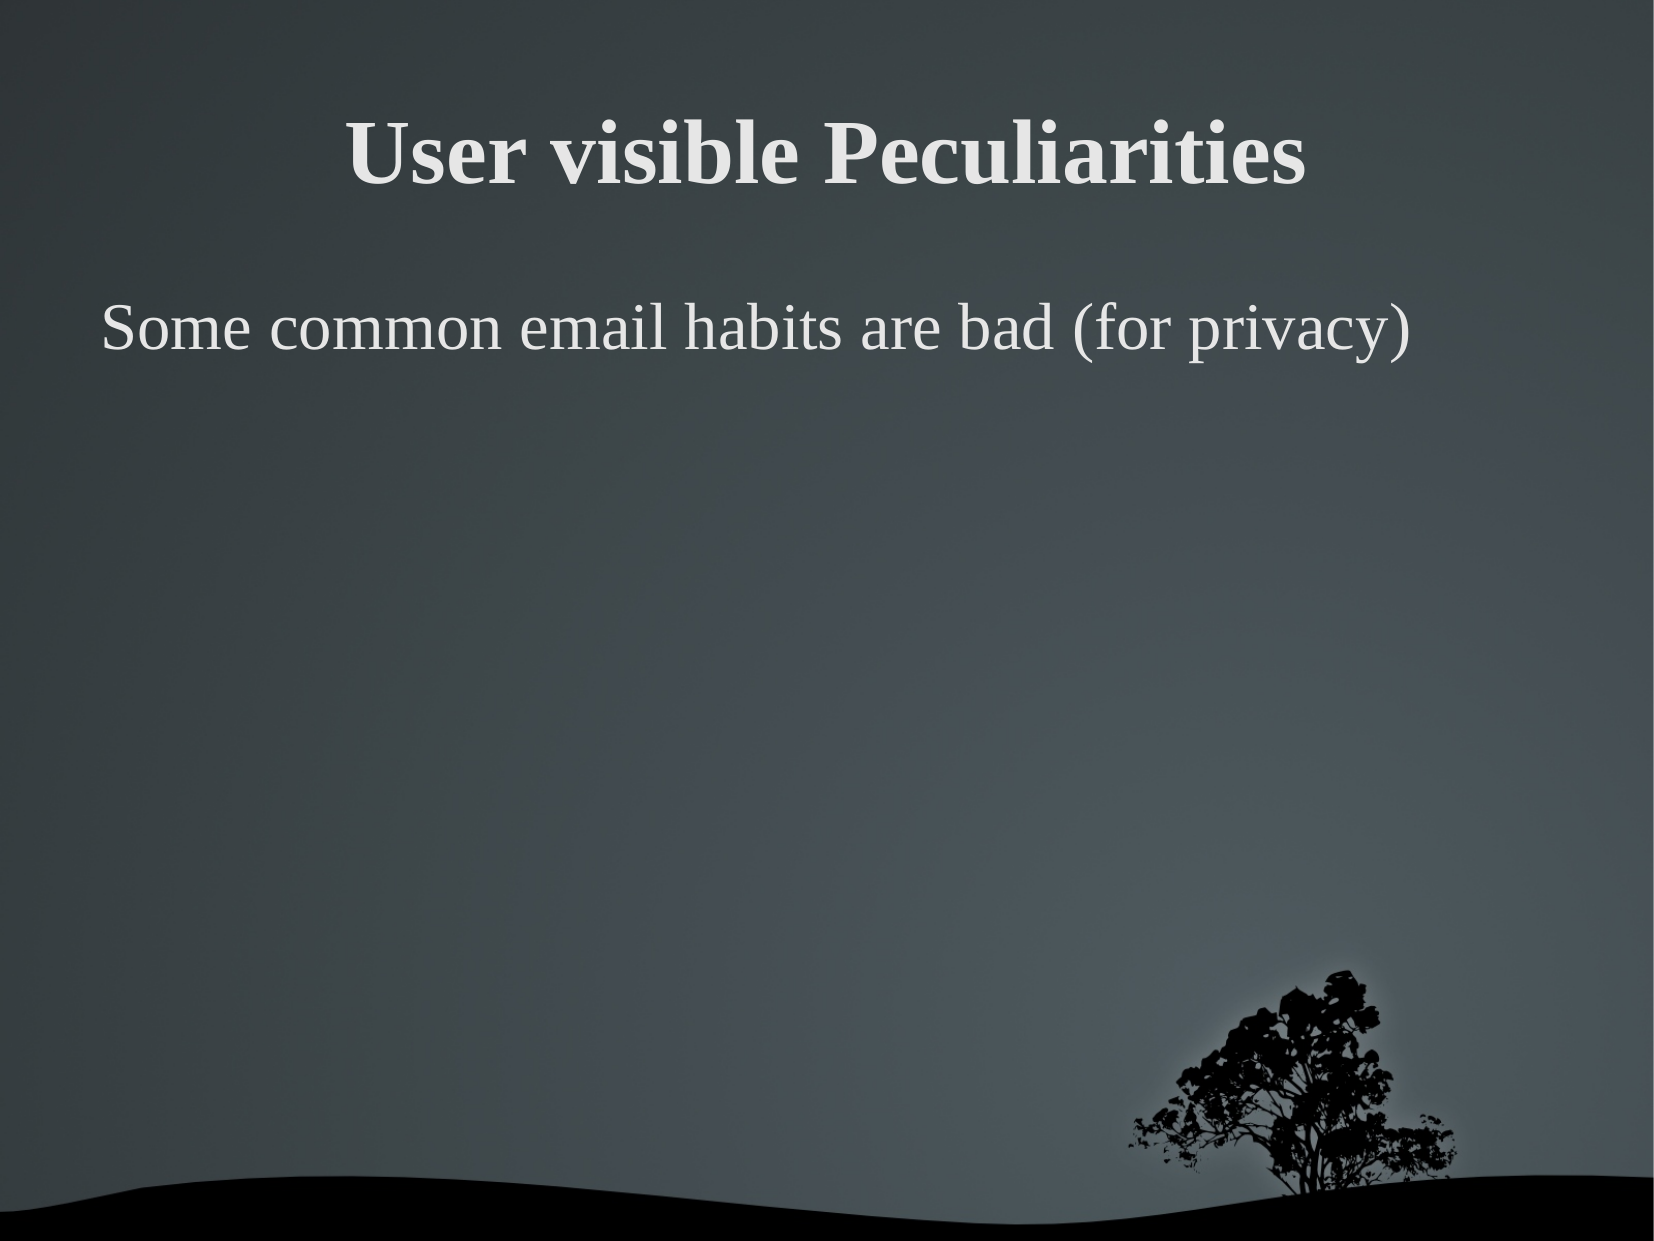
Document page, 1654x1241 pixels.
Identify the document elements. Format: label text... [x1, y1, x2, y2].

picture [0, 0, 1654, 1241]
list Some common email habits are bad (for privacy) [82, 290, 1571, 1094]
title User visible Peculiarities [82, 49, 1571, 257]
